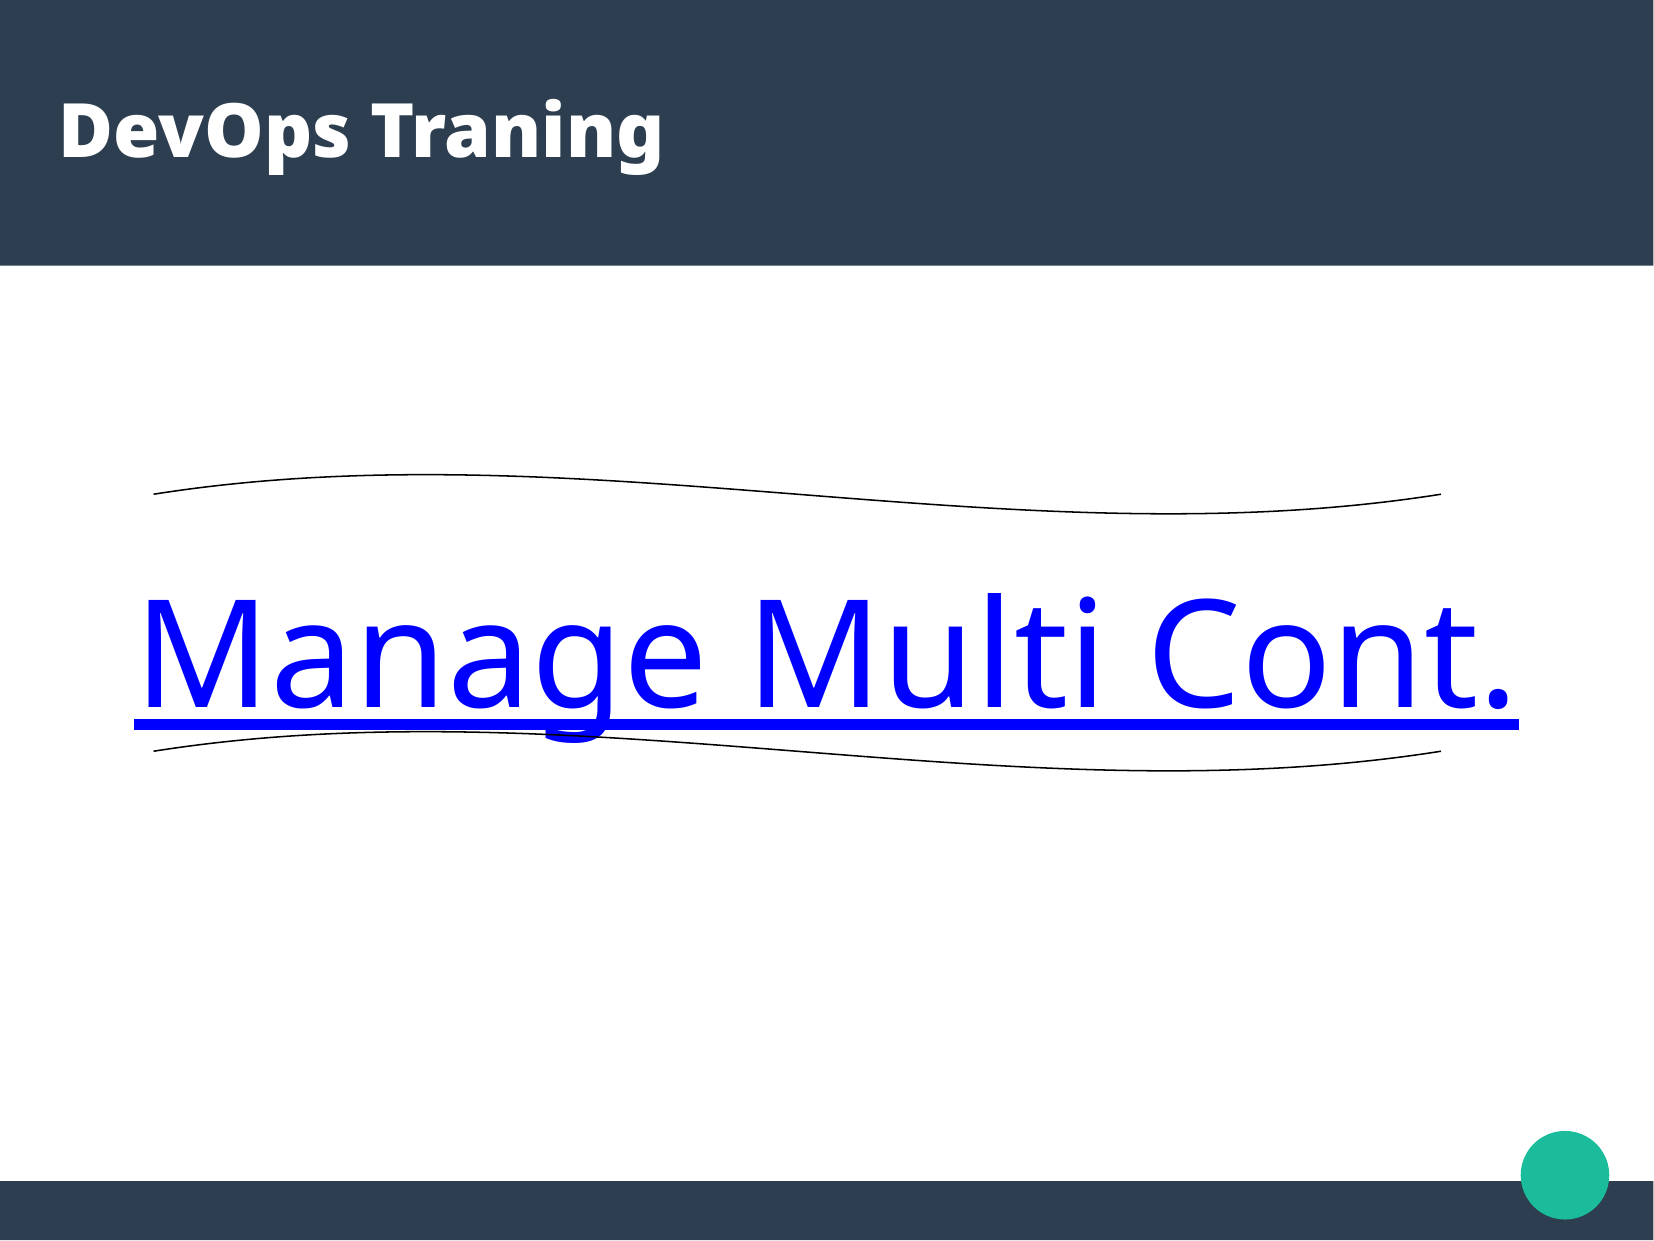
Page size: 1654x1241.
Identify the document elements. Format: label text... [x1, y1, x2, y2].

subtitle Manage Multi Cont. [82, 290, 1571, 1010]
title DevOps Traning [59, 49, 1595, 207]
